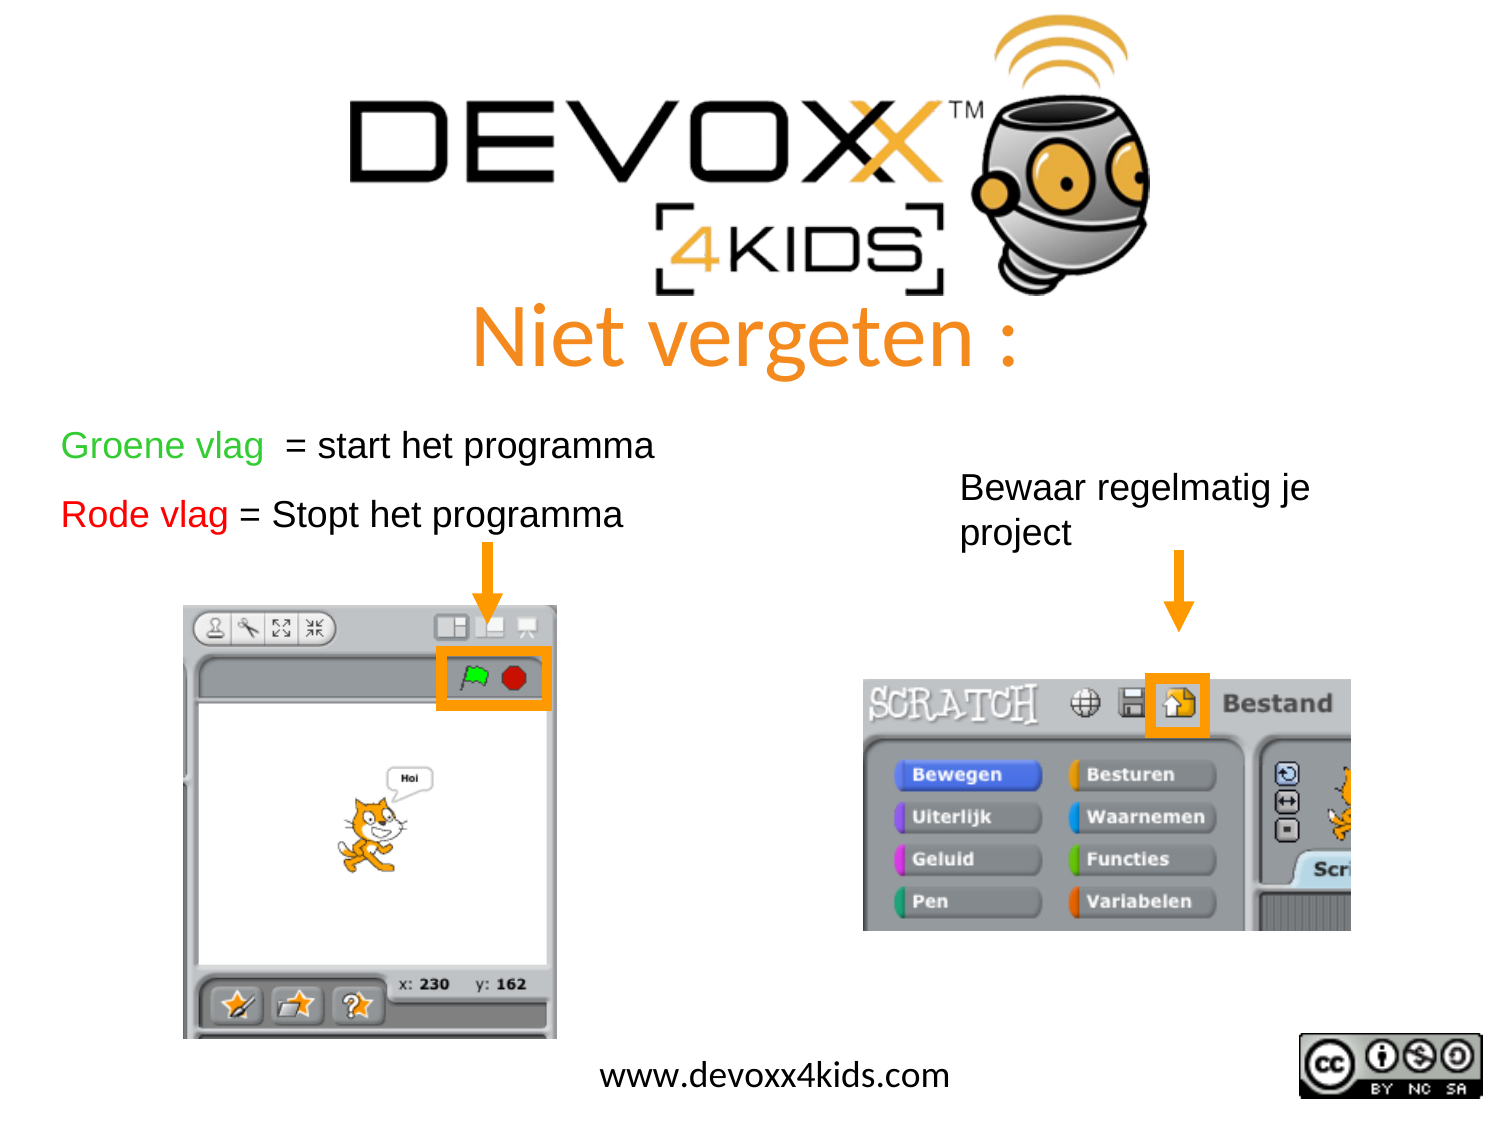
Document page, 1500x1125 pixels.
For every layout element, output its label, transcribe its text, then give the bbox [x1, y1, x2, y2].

picture [183, 605, 557, 1039]
picture [1156, 684, 1200, 727]
text_box Bewaar regelmatig je project [944, 455, 1391, 562]
text_box Groene vlag = start het programma Rode vlag = Stopt het programma [45, 413, 747, 543]
title Niet vergeten : [71, 267, 1422, 456]
picture [1299, 1033, 1483, 1099]
picture [350, 14, 1150, 267]
picture [863, 679, 1351, 931]
